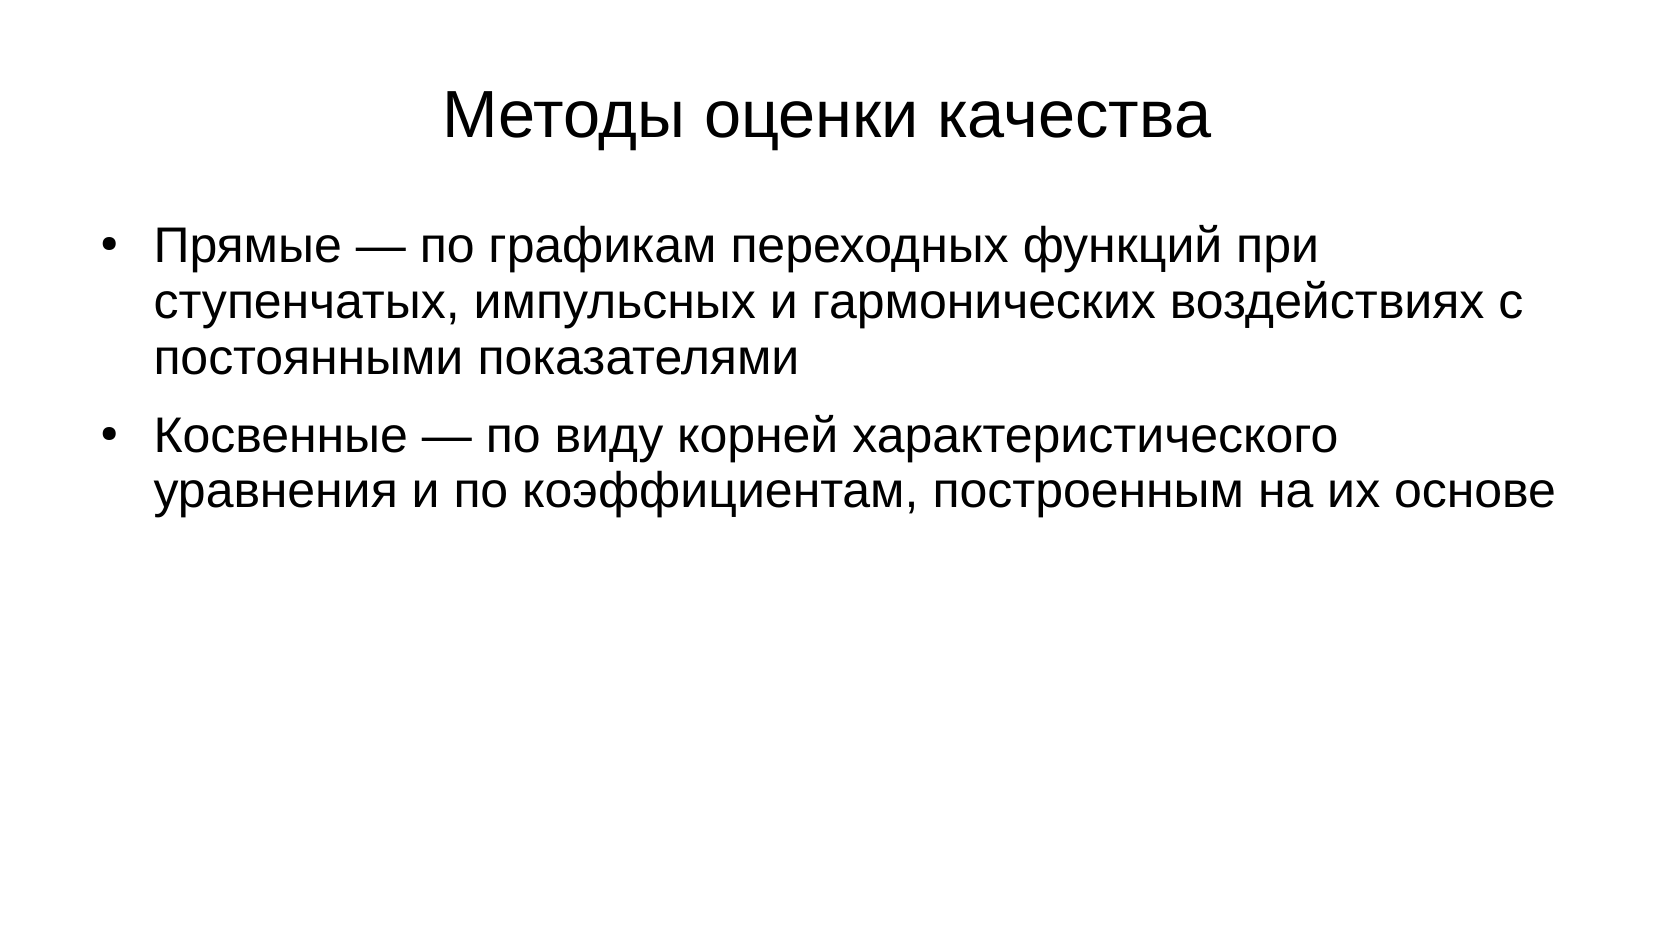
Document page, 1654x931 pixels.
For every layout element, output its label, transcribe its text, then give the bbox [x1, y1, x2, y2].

list Прямые — по графикам переходных функций при ступенчатых, импульсных и гармонических воздействиях с постоянными показателями Косвенные — по виду корней характеристического уравнения и по коэффициентам, построенным на их основе [82, 217, 1571, 758]
title Методы оценки качества [82, 37, 1571, 193]
